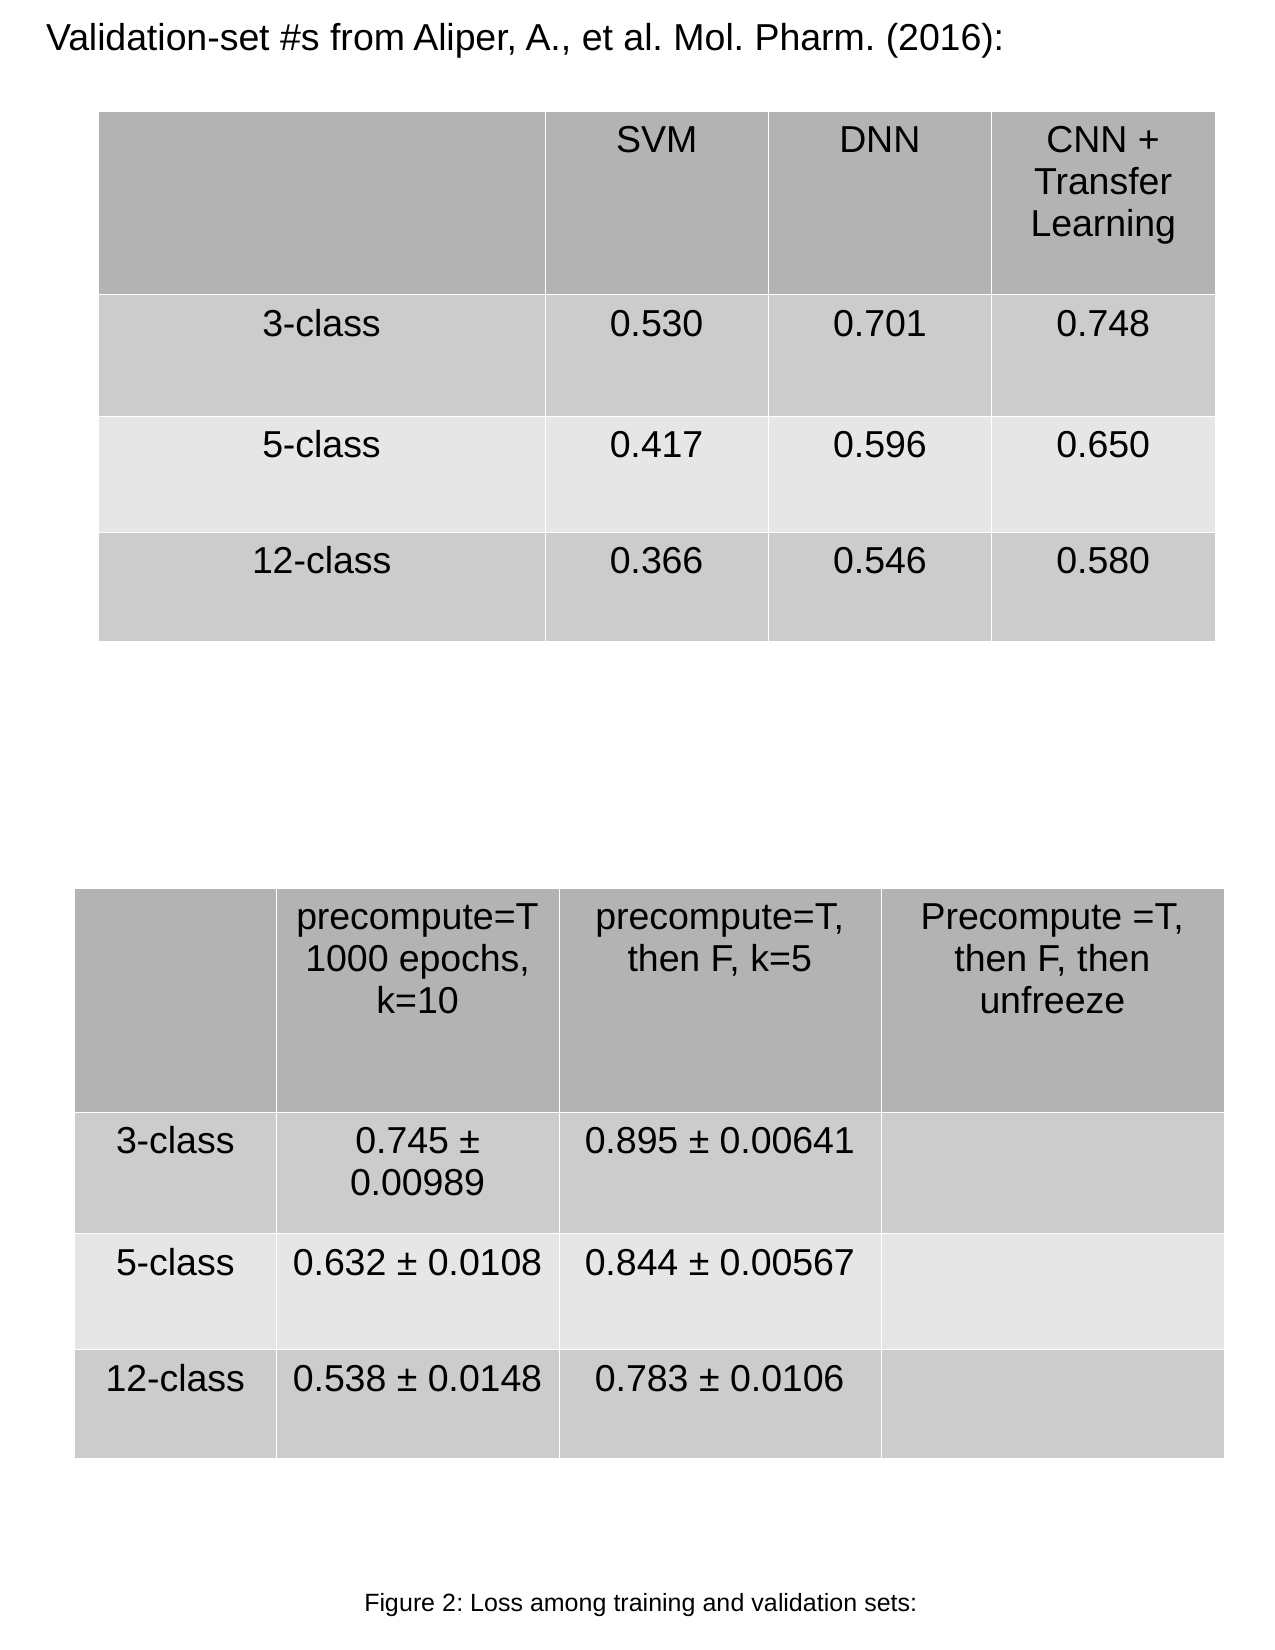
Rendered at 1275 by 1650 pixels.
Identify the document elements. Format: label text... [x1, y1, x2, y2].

table_cell 3-class [99, 295, 545, 416]
table_header SVM [546, 112, 768, 294]
table_cell 0.701 [769, 295, 991, 416]
table_header precompute=T, then F, k=5 [560, 889, 881, 1112]
table_header DNN [769, 112, 991, 294]
text_box Validation-set #s from Aliper, A., et al. Mol. Pharm. (2016): [31, 9, 1021, 151]
table_cell 0.538 ± 0.0148 [277, 1350, 559, 1458]
table_header CNN + Transfer Learning [992, 112, 1215, 294]
table_cell 5-class [99, 417, 545, 532]
table_cell 0.366 [546, 533, 768, 641]
table_header Precompute =T, then F, then unfreeze [882, 889, 1224, 1112]
title Figure 2: Loss among training and validation sets: [7, 1569, 1275, 1636]
table_cell 0.844 ± 0.00567 [560, 1234, 881, 1349]
table_cell [882, 1234, 1224, 1349]
table_header [75, 889, 276, 1112]
table_cell 0.546 [769, 533, 991, 641]
table_cell [882, 1350, 1224, 1458]
table_cell 12-class [75, 1350, 276, 1458]
table_cell 3-class [75, 1113, 276, 1233]
table_header [99, 112, 545, 294]
table_cell 0.580 [992, 533, 1215, 641]
table_cell 5-class [75, 1234, 276, 1349]
table_cell 0.596 [769, 417, 991, 532]
table_cell [882, 1113, 1224, 1233]
table_cell 0.650 [992, 417, 1215, 532]
table_cell 0.745 ± 0.00989 [277, 1113, 559, 1233]
table_cell 0.417 [546, 417, 768, 532]
table_header precompute=T 1000 epochs, k=10 [277, 889, 559, 1112]
table_cell 0.748 [992, 295, 1215, 416]
table_cell 12-class [99, 533, 545, 641]
table_cell 0.530 [546, 295, 768, 416]
table_cell 0.632 ± 0.0108 [277, 1234, 559, 1349]
table_cell 0.895 ± 0.00641 [560, 1113, 881, 1233]
table_cell 0.783 ± 0.0106 [560, 1350, 881, 1458]
